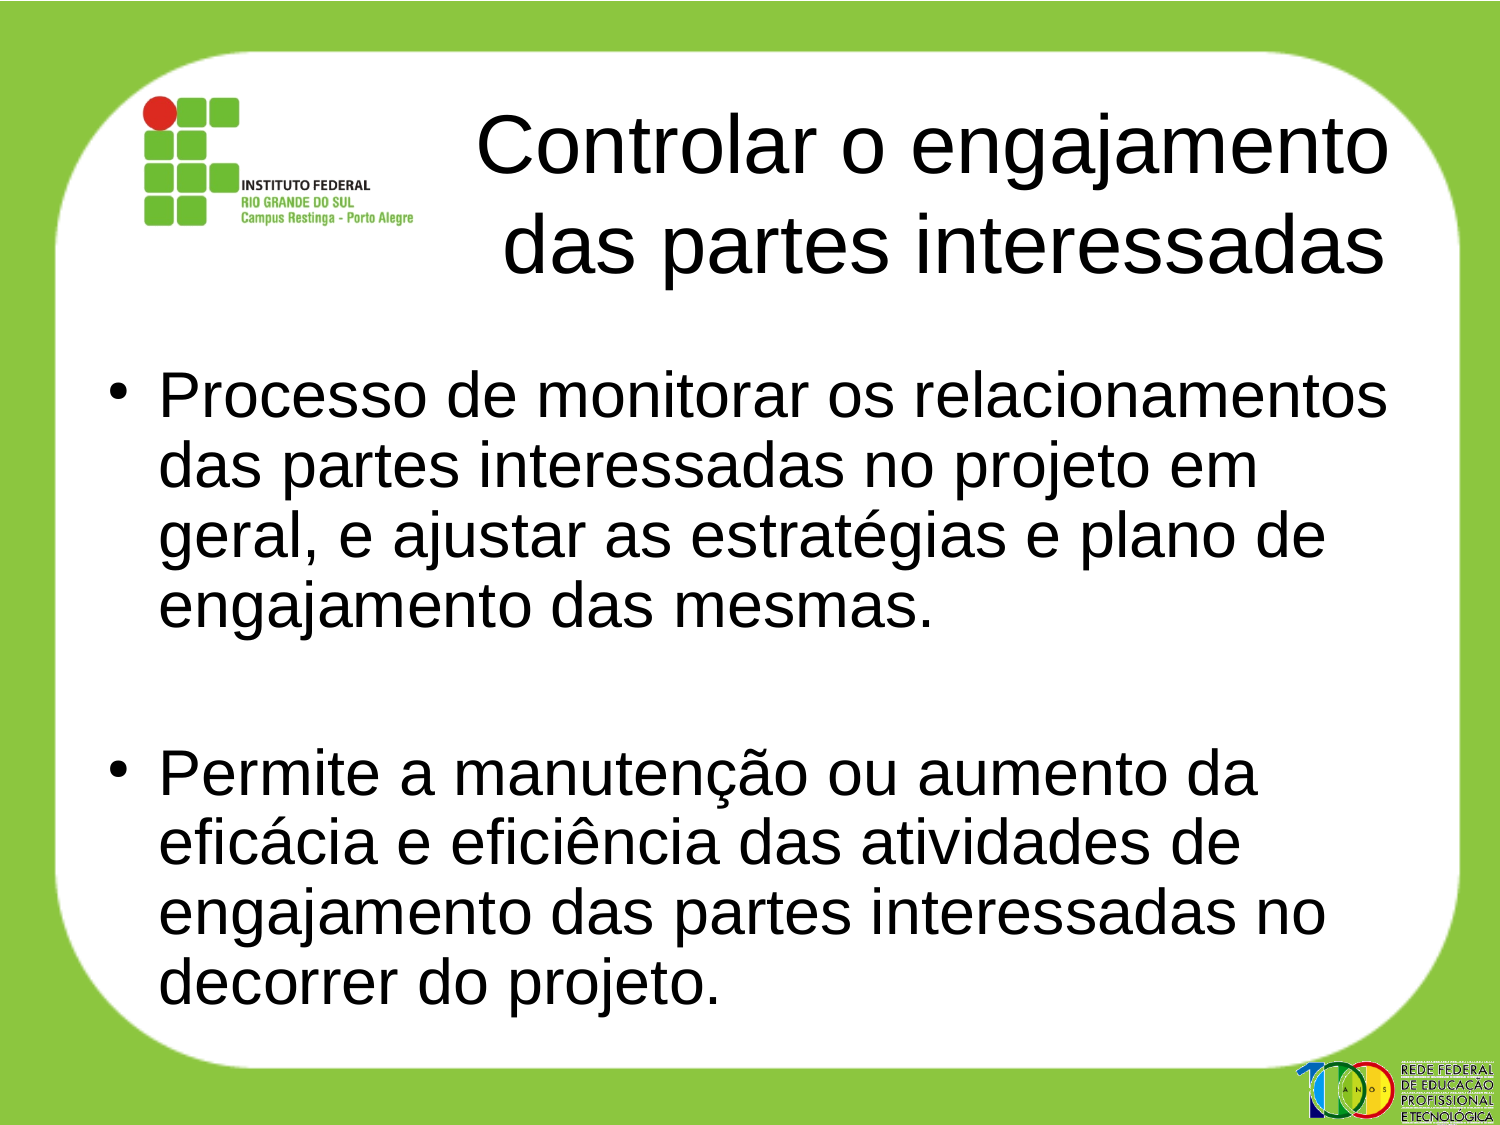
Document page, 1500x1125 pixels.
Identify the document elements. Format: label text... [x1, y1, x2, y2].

picture [0, 1, 1500, 1125]
title Controlar o engajamento das partes interessadas [425, 82, 1500, 271]
list Processo de monitorar os relacionamentos das partes interessadas no projeto em geral, e ajustar as estratégias e plano de engajamento das mesmas. Permite a manutenção ou aumento da eficácia e eficiência das atividades de engajamento das partes interessadas no decorrer do projeto. [75, 262, 1426, 1035]
